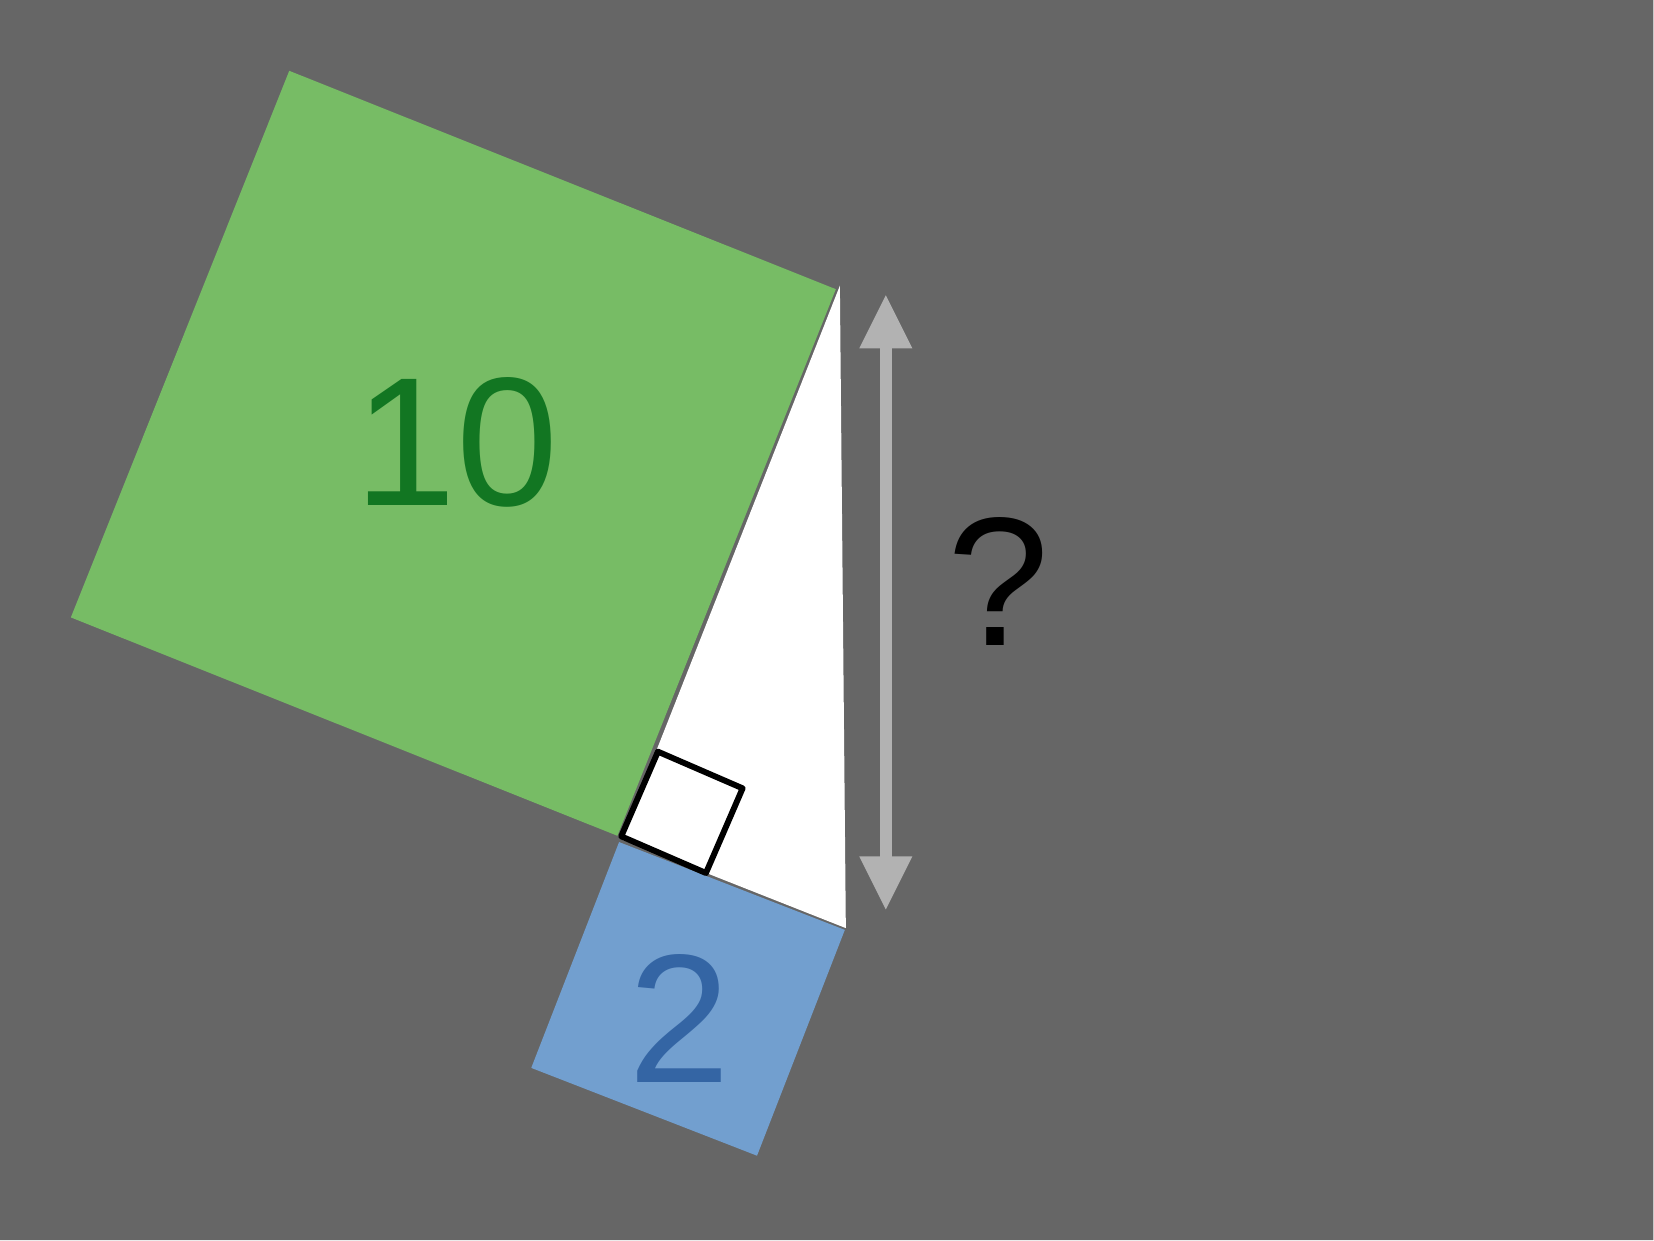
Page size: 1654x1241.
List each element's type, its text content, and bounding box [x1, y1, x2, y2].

text_box [0, 0, 1654, 1241]
text_box ? [933, 472, 1065, 693]
text_box 2 [614, 909, 929, 1241]
text_box 10 [339, 332, 603, 638]
